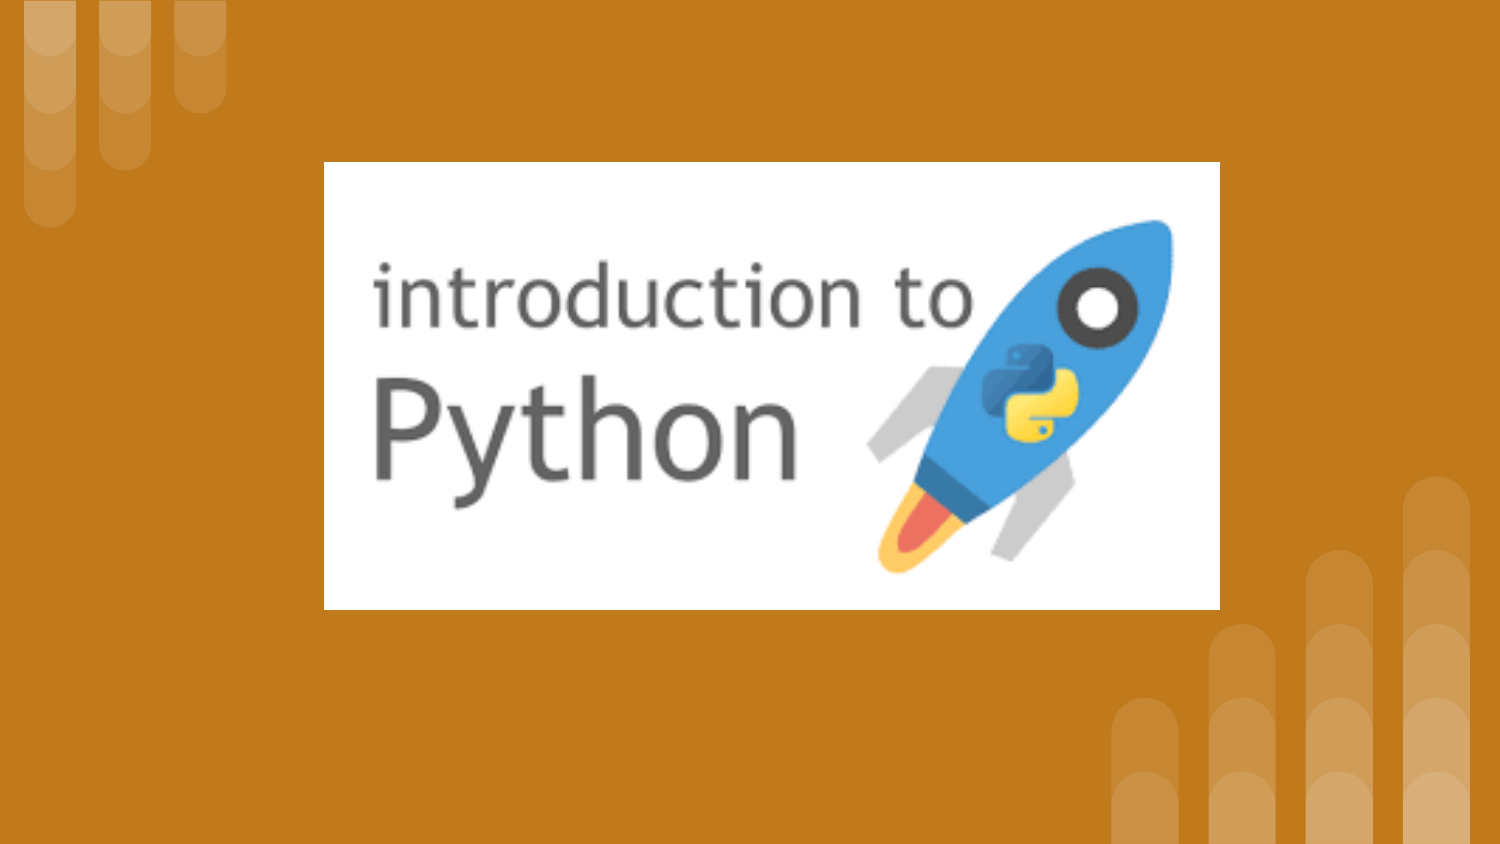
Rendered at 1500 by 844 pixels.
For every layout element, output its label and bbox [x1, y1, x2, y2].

picture [324, 162, 1220, 610]
